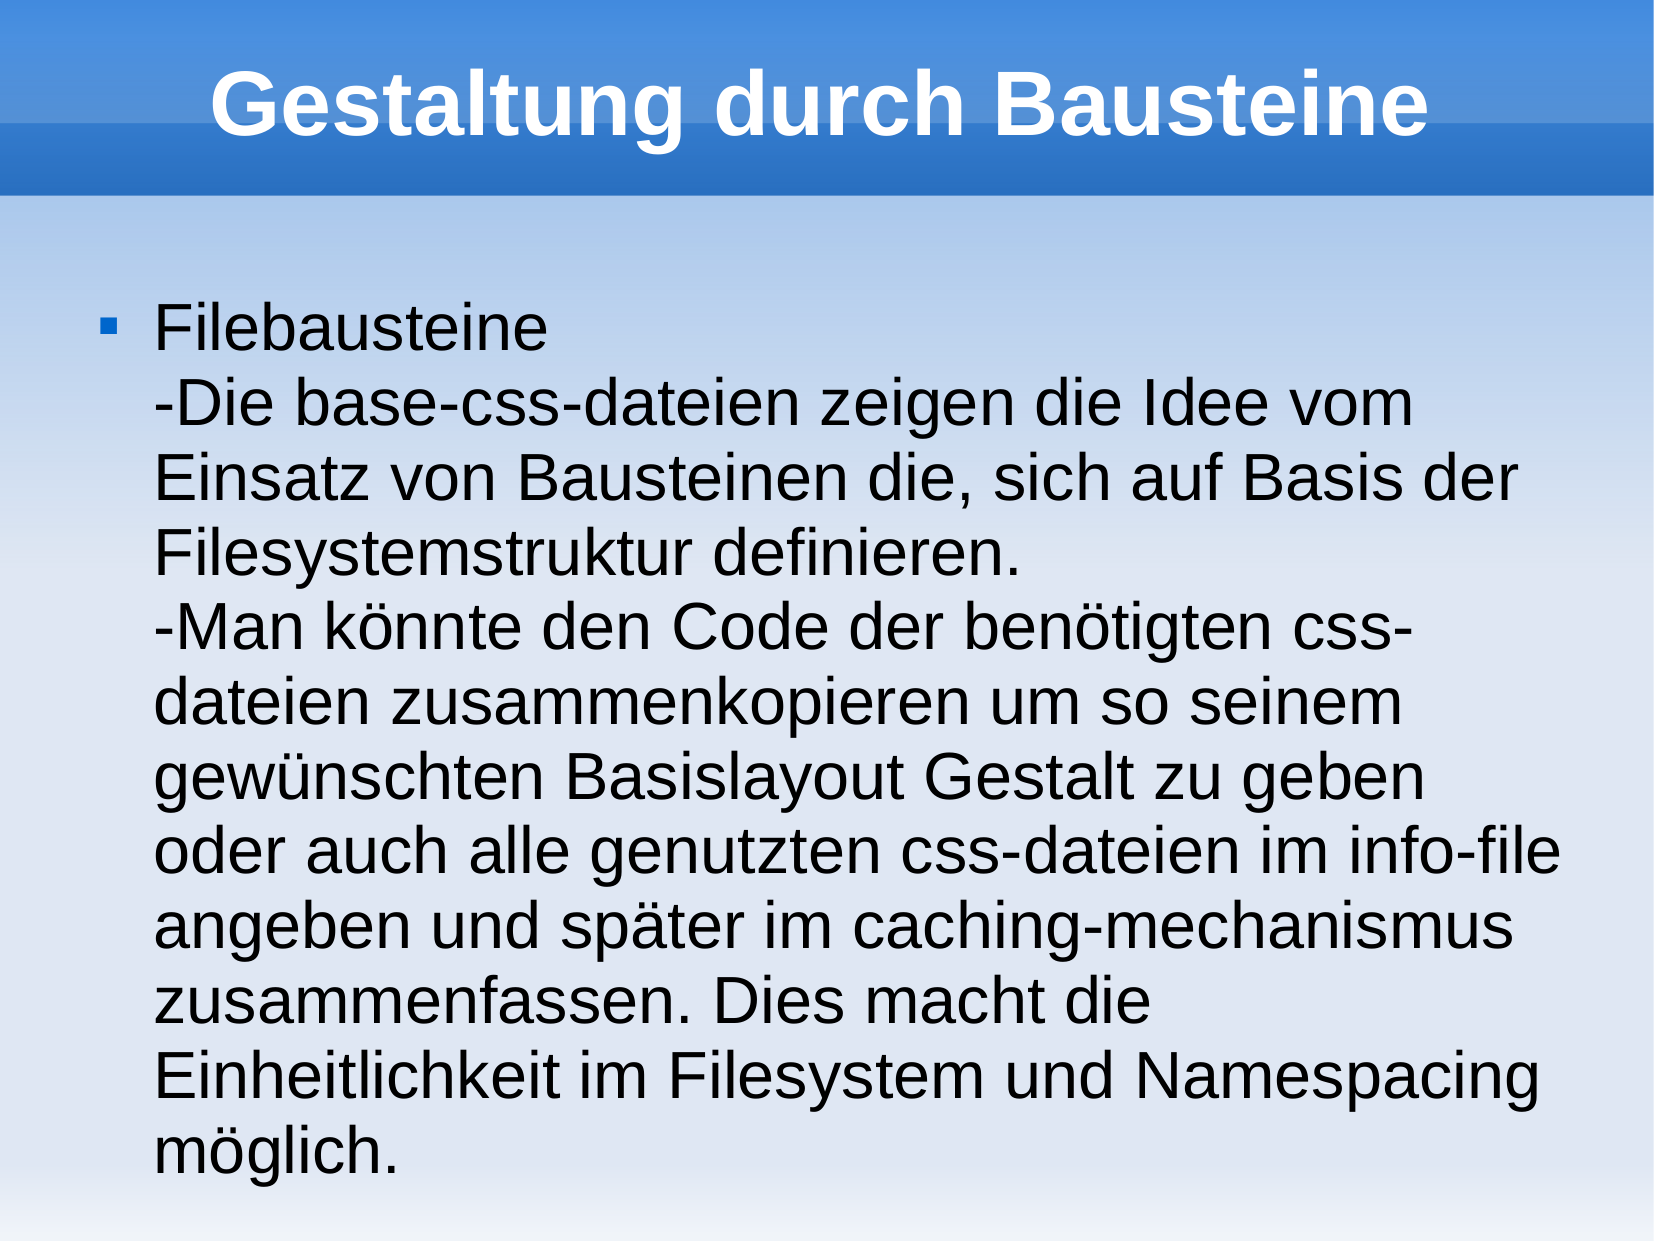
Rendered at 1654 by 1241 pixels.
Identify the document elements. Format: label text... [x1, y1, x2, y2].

title Gestaltung durch Bausteine [76, 7, 1565, 200]
list Filebausteine -Die base-css-dateien zeigen die Idee vom Einsatz von Bausteinen die, sich auf Basis der Filesystemstruktur definieren. -Man könnte den Code der benötigten css-dateien zusammenkopieren um so seinem gewünschten Basislayout Gestalt zu geben oder auch alle genutzten css-dateien im info-file angeben und später im caching-mechanismus zusammenfassen. Dies macht die Einheitlichkeit im Filesystem und Namespacing möglich. [82, 290, 1571, 1188]
picture [0, 0, 1654, 1241]
